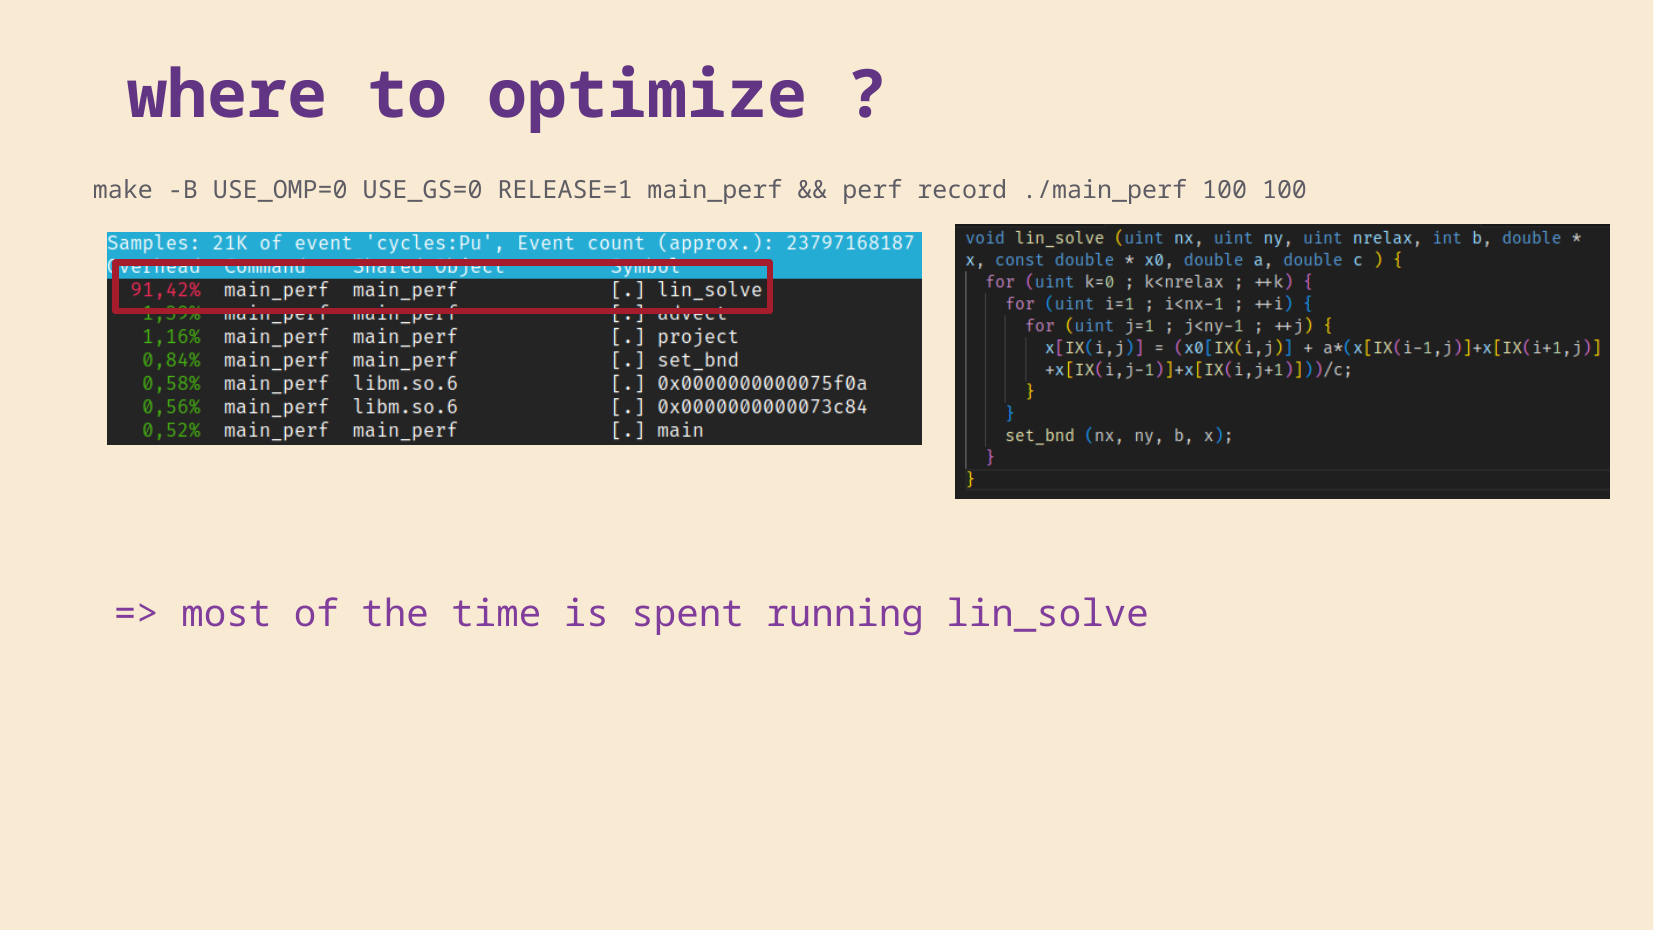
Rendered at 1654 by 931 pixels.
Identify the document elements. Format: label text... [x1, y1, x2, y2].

text_box make -B USE_OMP=0 USE_GS=0 RELEASE=1 main_perf && perf record ./main_perf 100 100 [78, 164, 1476, 242]
list => most of the time is spent running lin_solve [113, 586, 1579, 702]
picture [107, 232, 922, 445]
title where to optimize ? [82, 37, 932, 147]
picture [955, 224, 1610, 499]
